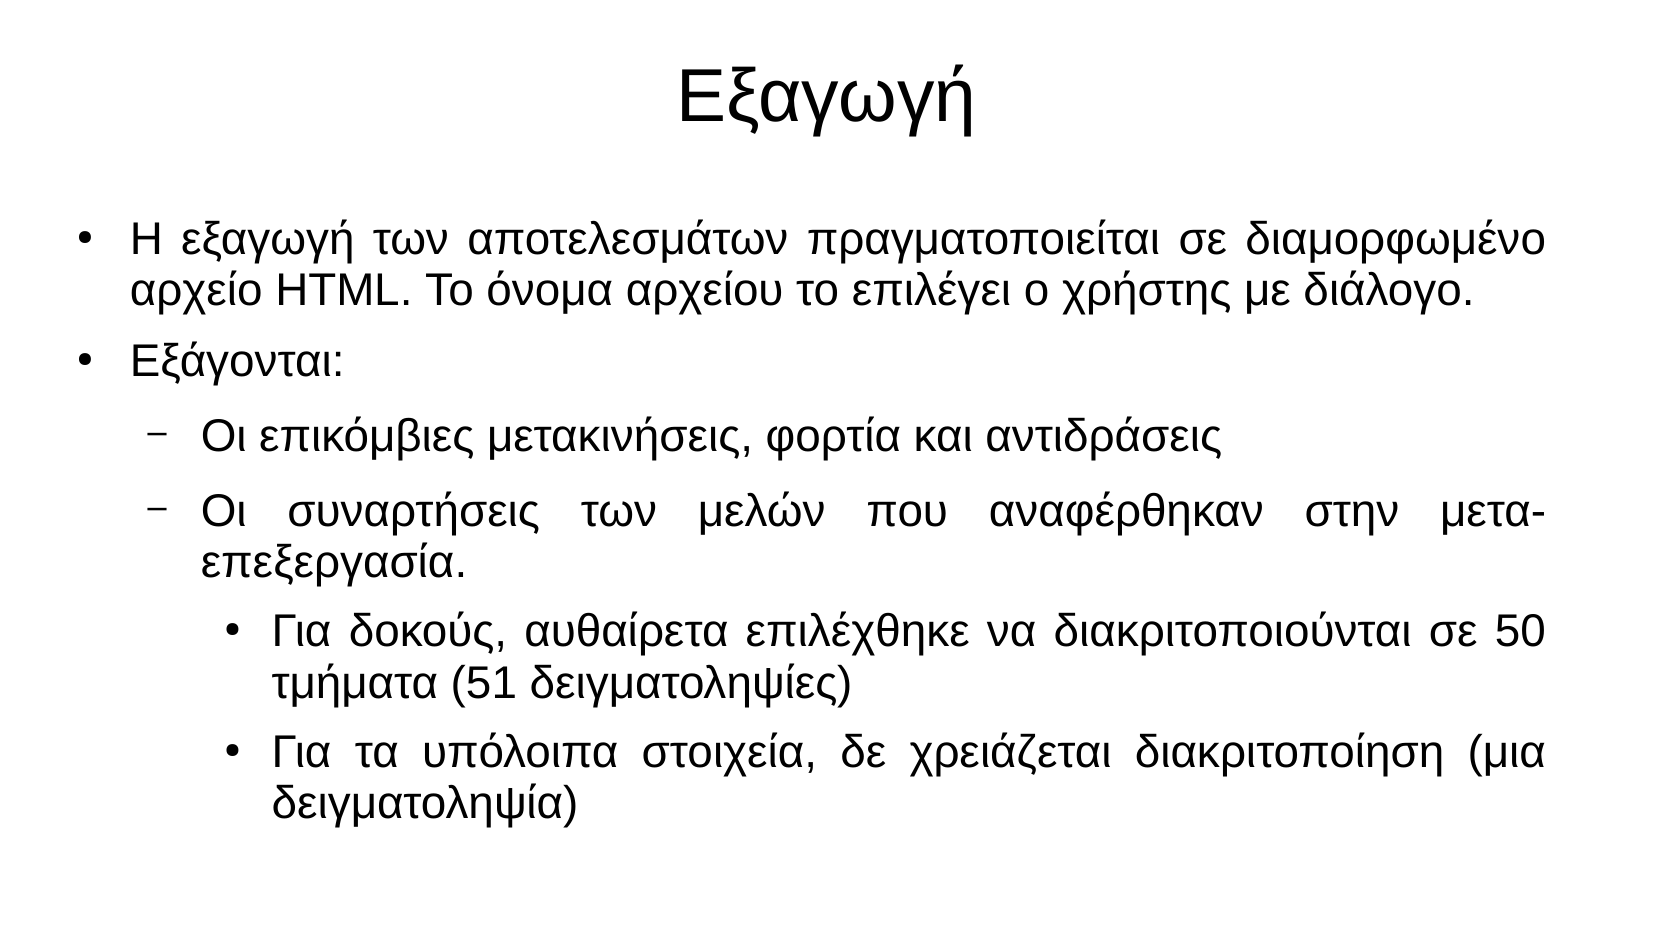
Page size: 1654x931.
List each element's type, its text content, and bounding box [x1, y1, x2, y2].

title Εξαγωγή [82, 37, 1571, 154]
chart [777, 451, 896, 511]
list Η εξαγωγή των αποτελεσμάτων πραγματοποιείται σε διαμορφωμένο αρχείο HTML. Το όνομα αρχείου το επιλέγει ο χρήστης με διάλογο. Εξάγονται: Οι επικόμβιες μετακινήσεις, φορτία και αντιδράσεις Οι συναρτήσεις των μελών που αναφέρθηκαν στην μετα-επεξεργασία. Για δοκούς, αυθαίρετα επιλέχθηκε να διακριτοποιούνται σε 50 τμήματα (51 δειγματοληψίες) Για τα υπόλοιπα στοιχεία, δε χρειάζεται διακριτοποίηση (μια δειγματοληψία) [59, 212, 1548, 898]
